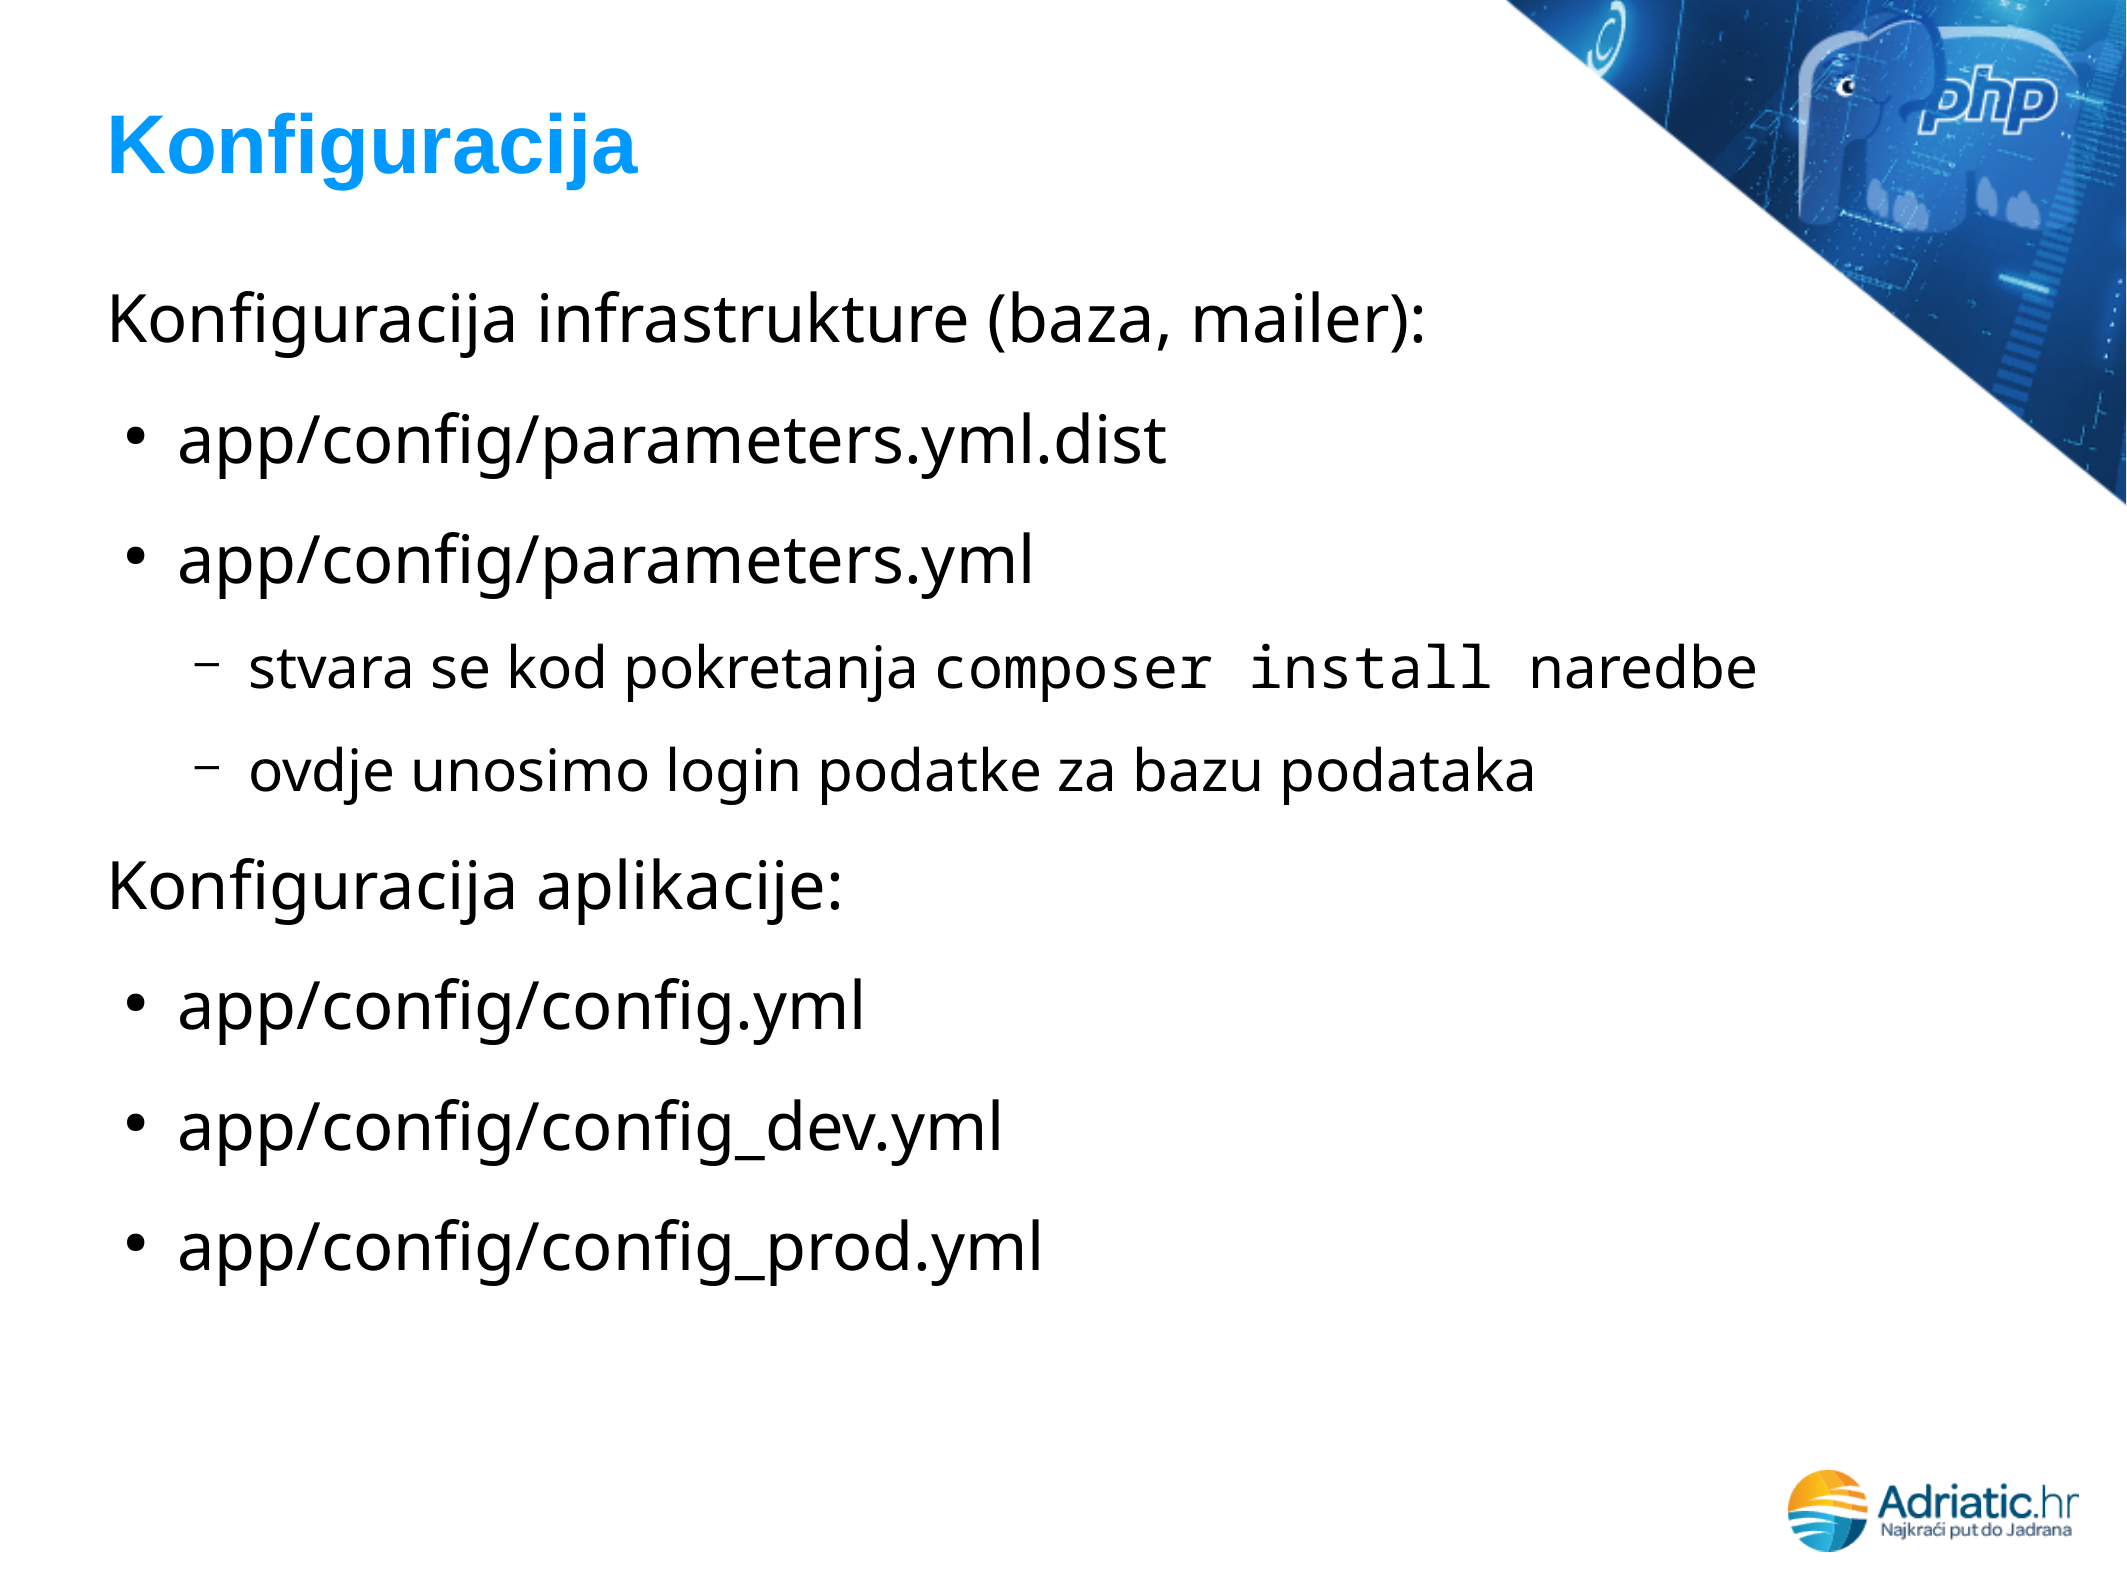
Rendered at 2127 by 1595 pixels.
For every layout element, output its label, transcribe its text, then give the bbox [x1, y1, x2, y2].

title Konfiguracija [106, 70, 1630, 219]
picture [1505, 0, 2127, 625]
list Konfiguracija infrastrukture (baza, mailer): app/config/parameters.yml.dist app/config/parameters.yml stvara se kod pokretanja composer install naredbe ovdje unosimo login podatke za bazu podataka Konfiguracija aplikacije: app/config/config.yml app/config/config_dev.yml app/config/config_prod.yml [106, 271, 2020, 1453]
picture [1788, 1470, 2079, 1552]
